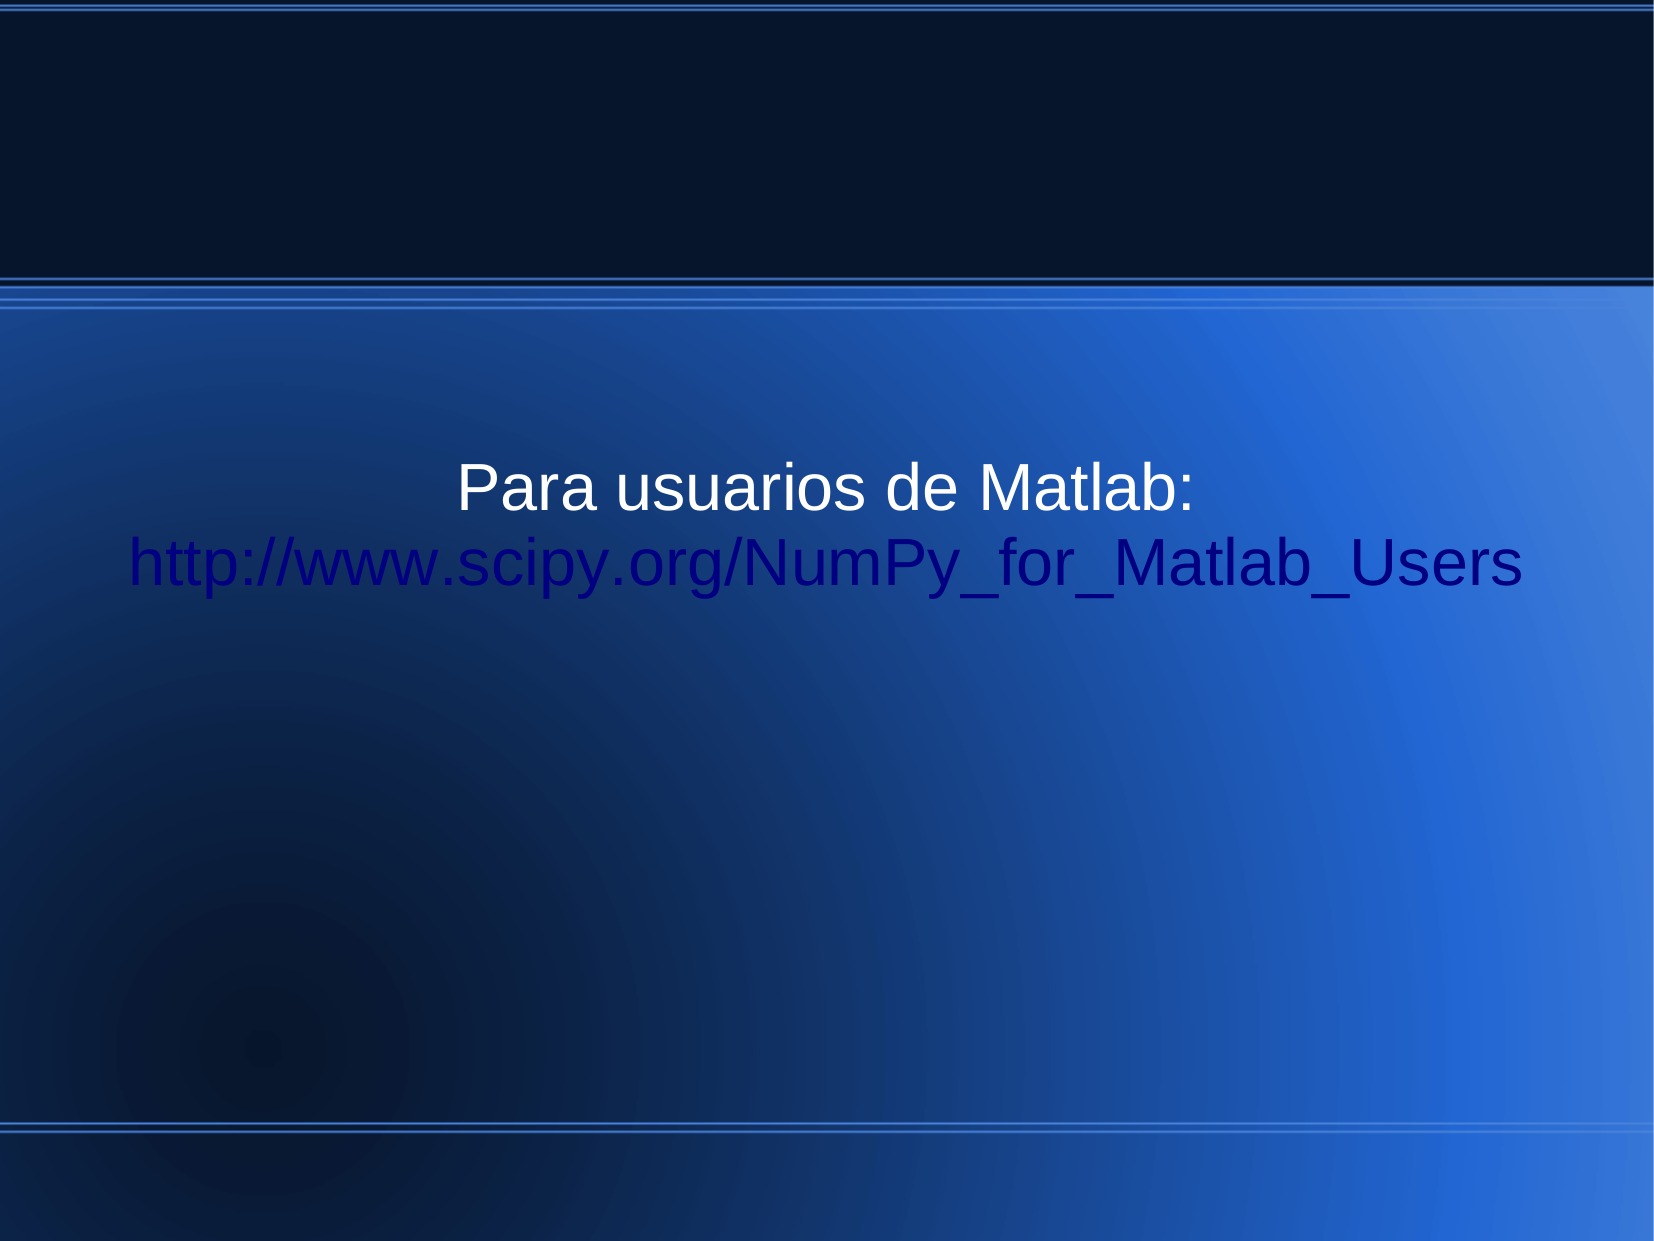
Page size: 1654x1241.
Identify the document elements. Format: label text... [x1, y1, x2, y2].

subtitle Para usuarios de Matlab: http://www.scipy.org/NumPy_for_Matlab_Users [82, 49, 1571, 1075]
picture [0, 0, 1654, 1241]
